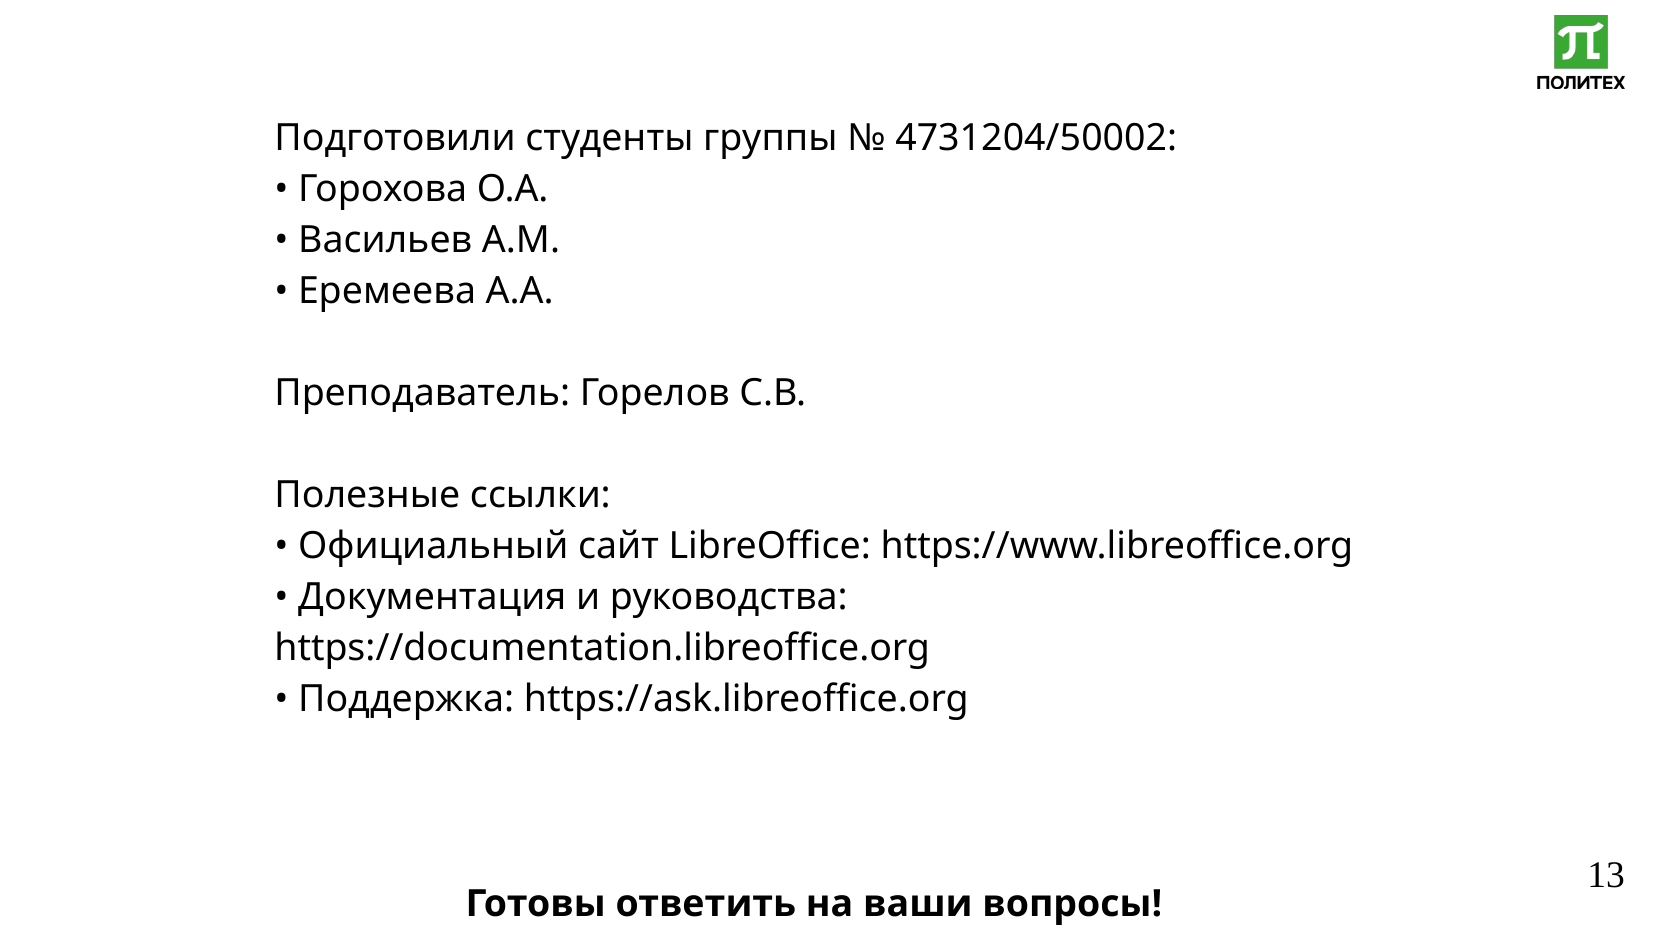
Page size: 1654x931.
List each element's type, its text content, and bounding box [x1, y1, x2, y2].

text_box Подготовили студенты группы № 4731204/50002: • Горохова О.А. • Васильев А.М. • Еремеева А.А. Преподаватель: Горелов С.В. Полезные ссылки: • Официальный сайт LibreOffice: https://www.libreoffice.org • Документация и руководства: https://documentation.libreoffice.org • Поддержка: https://ask.libreoffice.org Готовы ответить на ваши вопросы! [259, 103, 1440, 931]
picture [1537, 15, 1625, 89]
text_box <number> [1572, 847, 1654, 931]
